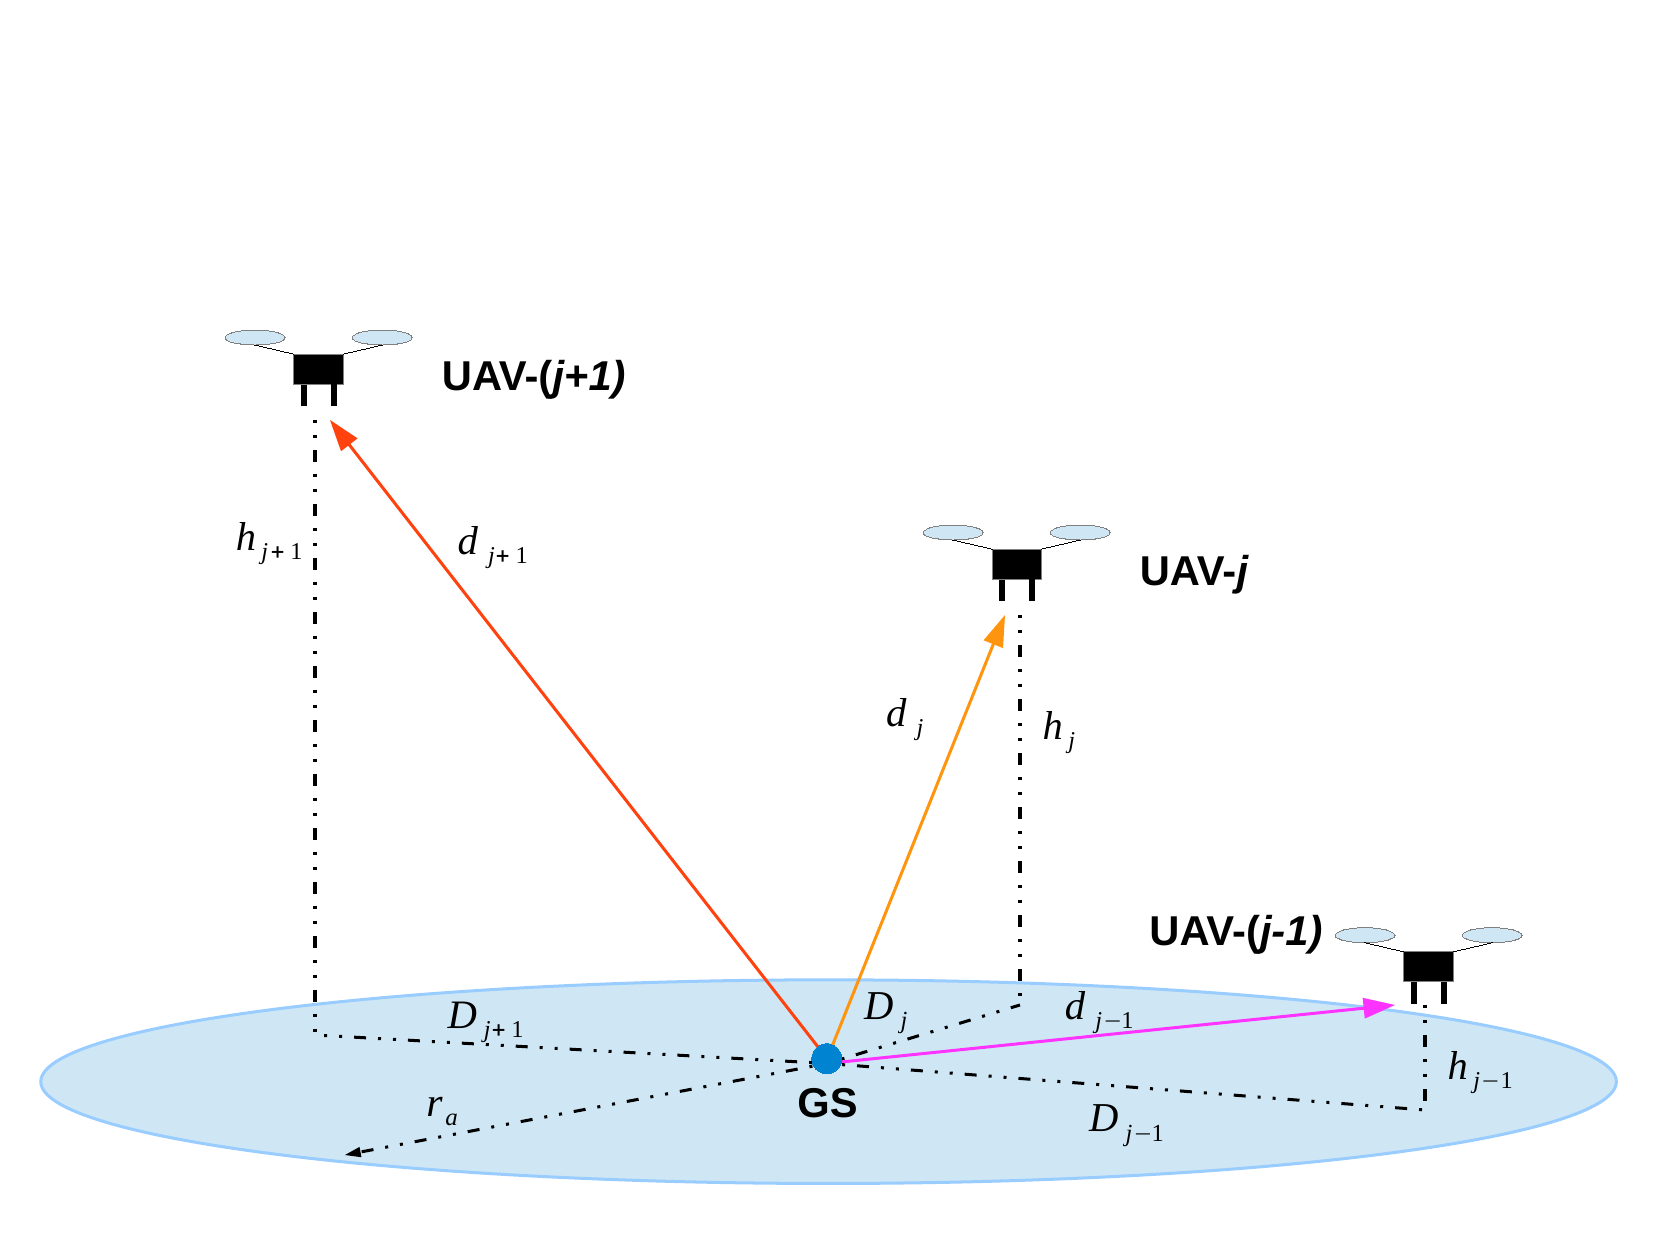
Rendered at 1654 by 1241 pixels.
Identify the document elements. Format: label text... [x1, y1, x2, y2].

text_box UAV-(j-1) [1134, 900, 1339, 963]
chart [228, 514, 308, 567]
text_box [992, 549, 1042, 580]
text_box [1050, 525, 1111, 540]
chart [855, 982, 914, 1036]
text_box [1403, 951, 1454, 982]
chart [418, 1080, 466, 1133]
text_box [352, 330, 413, 345]
chart [1035, 703, 1082, 756]
chart [1080, 1095, 1170, 1148]
text_box [293, 354, 344, 385]
text_box [1141, 988, 1360, 1029]
text_box [1335, 927, 1396, 943]
chart [450, 518, 535, 571]
chart [1057, 983, 1141, 1036]
text_box GS [782, 1072, 873, 1135]
chart [438, 991, 530, 1044]
chart [878, 690, 931, 742]
text_box UAV-(j+1) [427, 345, 641, 408]
text_box [40, 979, 1617, 1184]
text_box UAV-j [1125, 540, 1276, 603]
text_box [225, 330, 286, 345]
text_box [1462, 927, 1523, 943]
text_box [923, 525, 984, 540]
chart [1440, 1043, 1518, 1096]
